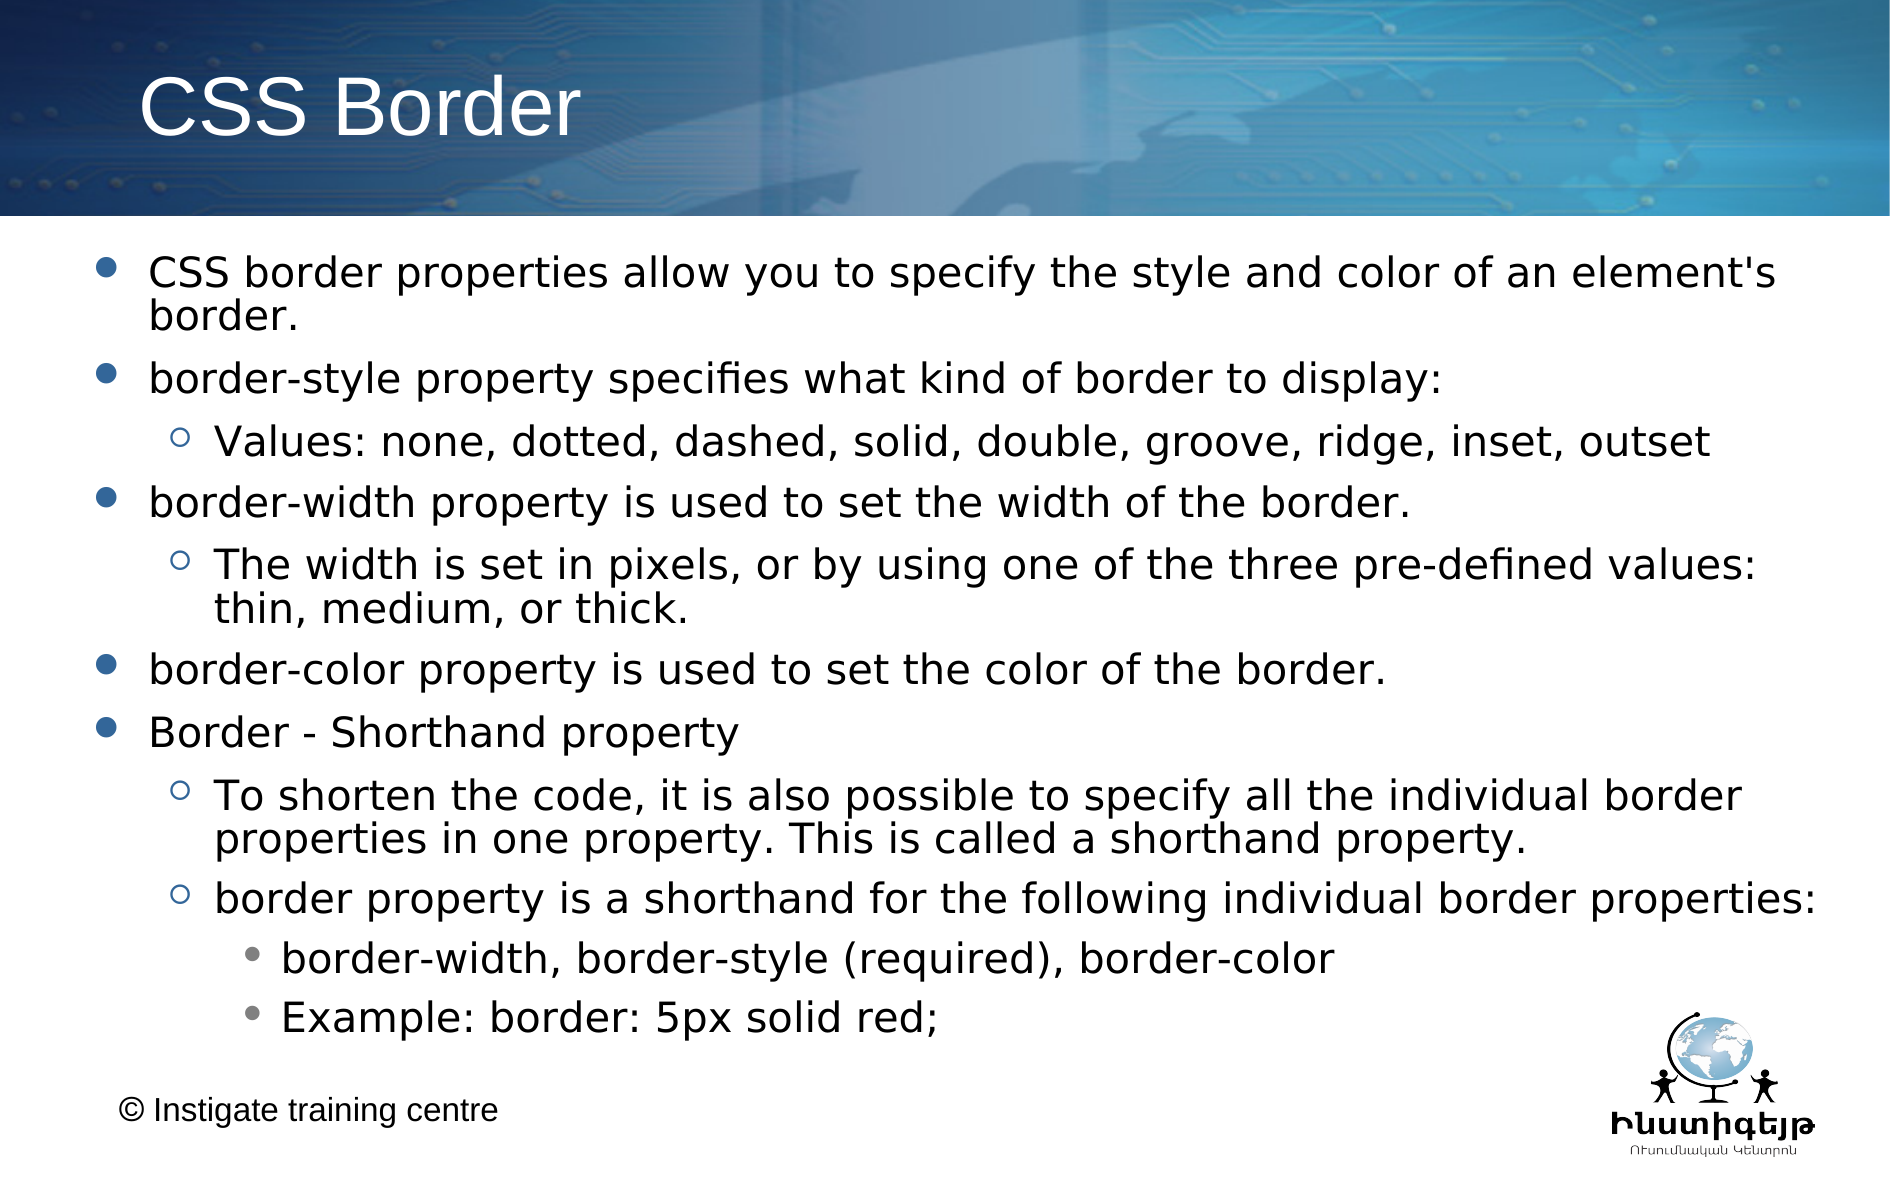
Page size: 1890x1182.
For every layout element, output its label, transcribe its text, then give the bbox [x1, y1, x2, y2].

list CSS border properties allow you to specify the style and color of an element's border. border-style property specifies what kind of border to display: Values: none, dotted, dashed, solid, double, groove, ridge, inset, outset border-width property is used to set the width of the border. The width is set in pixels, or by using one of the three pre-defined values: thin, medium, or thick. border-color property is used to set the color of the border. Border - Shorthand property To shorten the code, it is also possible to specify all the individual border properties in one property. This is called a shorthand property. border property is a shorthand for the following individual border properties: border-width, border-style (required), border-color Example: border: 5px solid red; [93, 252, 1820, 278]
picture [1612, 1012, 1815, 1157]
text_box CSS Border [138, 82, 1801, 91]
picture [0, 0, 1890, 216]
